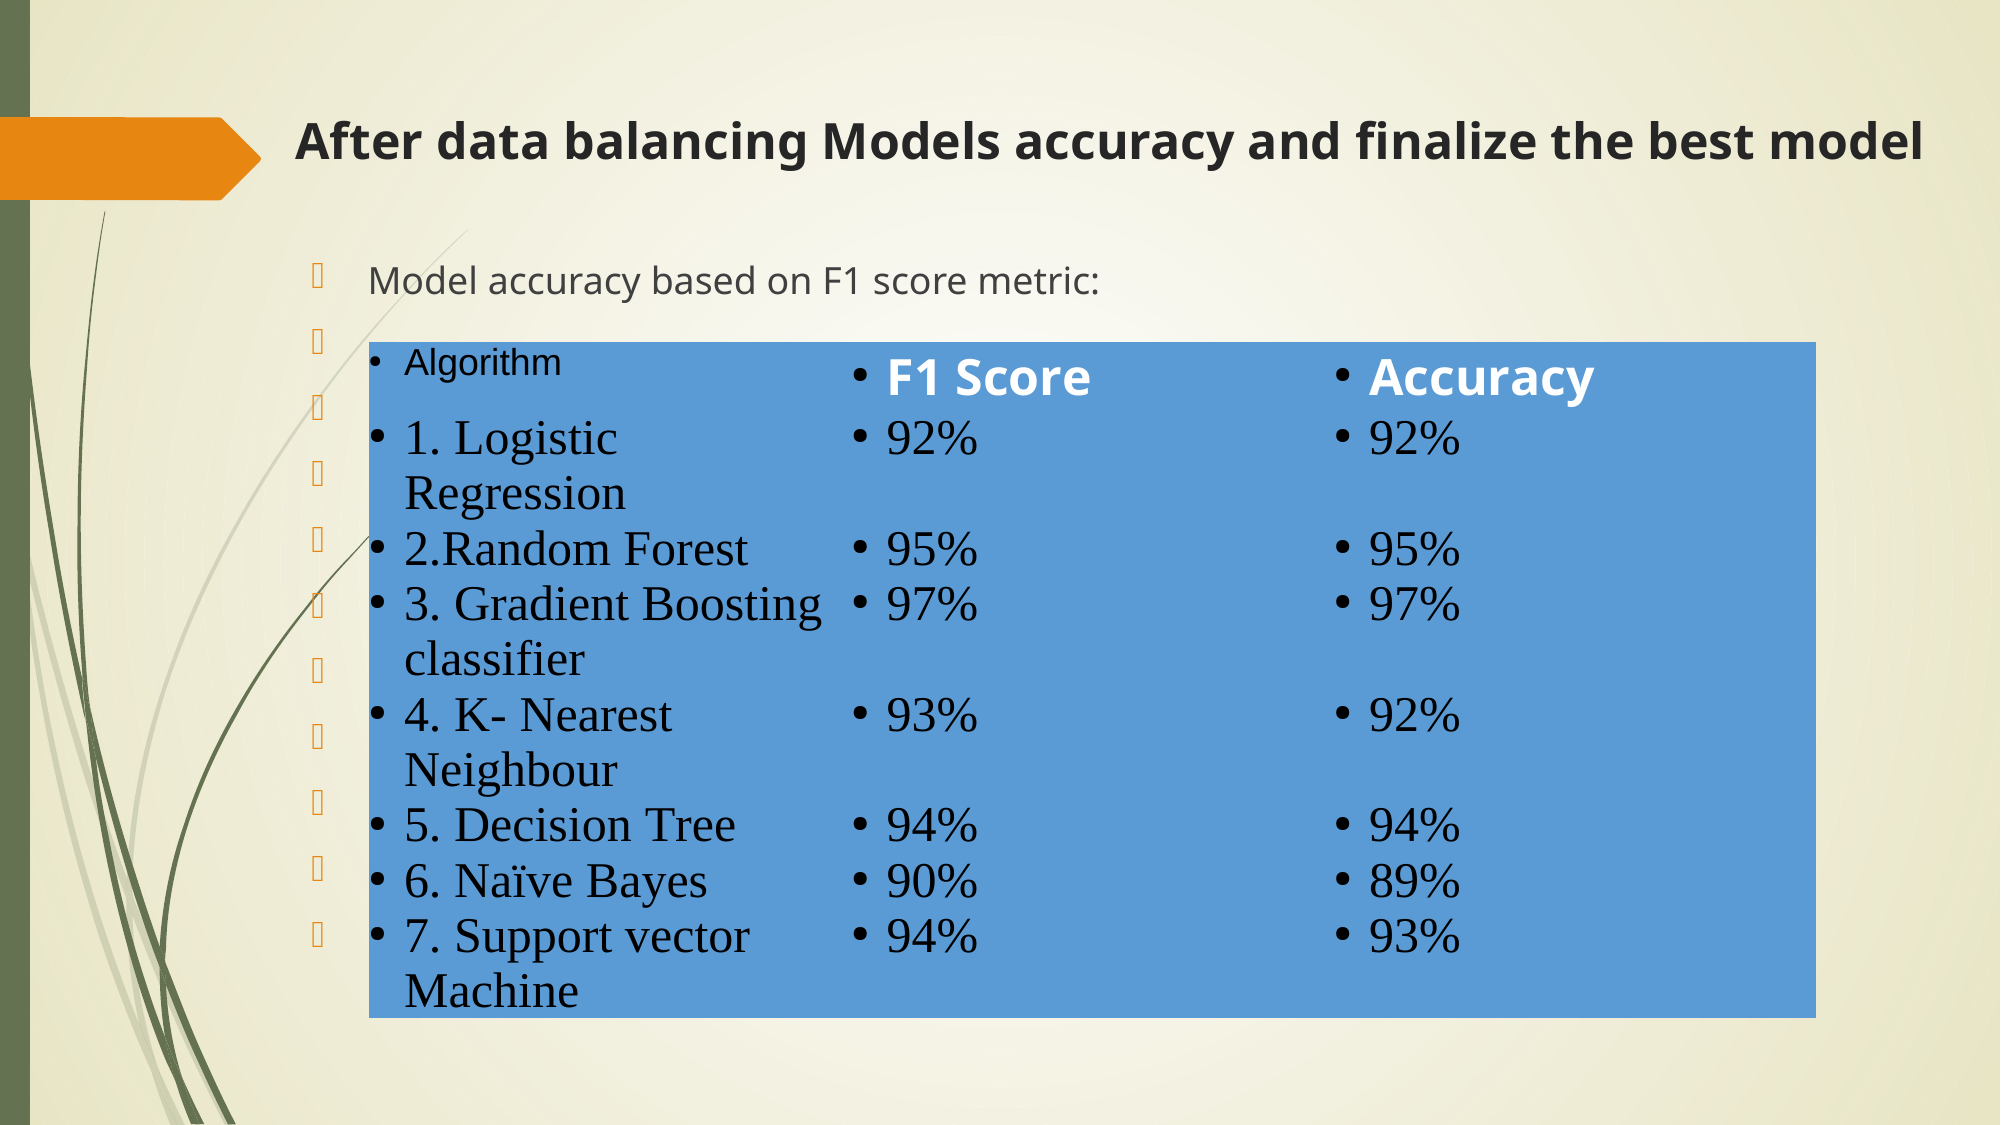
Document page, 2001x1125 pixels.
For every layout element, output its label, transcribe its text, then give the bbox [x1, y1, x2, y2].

table_cell 94% [851, 908, 1334, 1018]
list Model accuracy based on F1 score metric: Gradient Boosting classifier gives best accuracy among other algorithm [296, 249, 1857, 1070]
table_cell 93% [1334, 908, 1816, 1018]
table_cell 2.Random Forest [369, 521, 851, 576]
table_cell 89% [1334, 853, 1816, 908]
table_cell 3. Gradient Boosting classifier [369, 576, 851, 687]
table_cell 95% [1334, 521, 1816, 576]
table_cell 1. Logistic Regression [369, 410, 851, 521]
table_cell 93% [851, 687, 1334, 797]
table_cell 7. Support vector Machine [369, 908, 851, 1018]
table_cell 95% [851, 521, 1334, 576]
table_cell 92% [1334, 410, 1816, 521]
table_cell 97% [851, 576, 1334, 687]
table_header Algorithm [369, 342, 851, 410]
table_cell 94% [1334, 797, 1816, 853]
table_cell 92% [1334, 687, 1816, 797]
table_cell 94% [851, 797, 1334, 853]
table_cell 5. Decision Tree [369, 797, 851, 853]
table_cell 6. Naïve Bayes [369, 853, 851, 908]
table_cell 92% [851, 410, 1334, 521]
table_cell 4. K- Nearest Neighbour [369, 687, 851, 797]
table_header Accuracy [1334, 342, 1816, 410]
table_cell 90% [851, 853, 1334, 908]
table_header F1 Score [851, 342, 1334, 410]
table_cell 97% [1334, 576, 1816, 687]
title After data balancing Models accuracy and finalize the best model [280, 102, 1947, 205]
